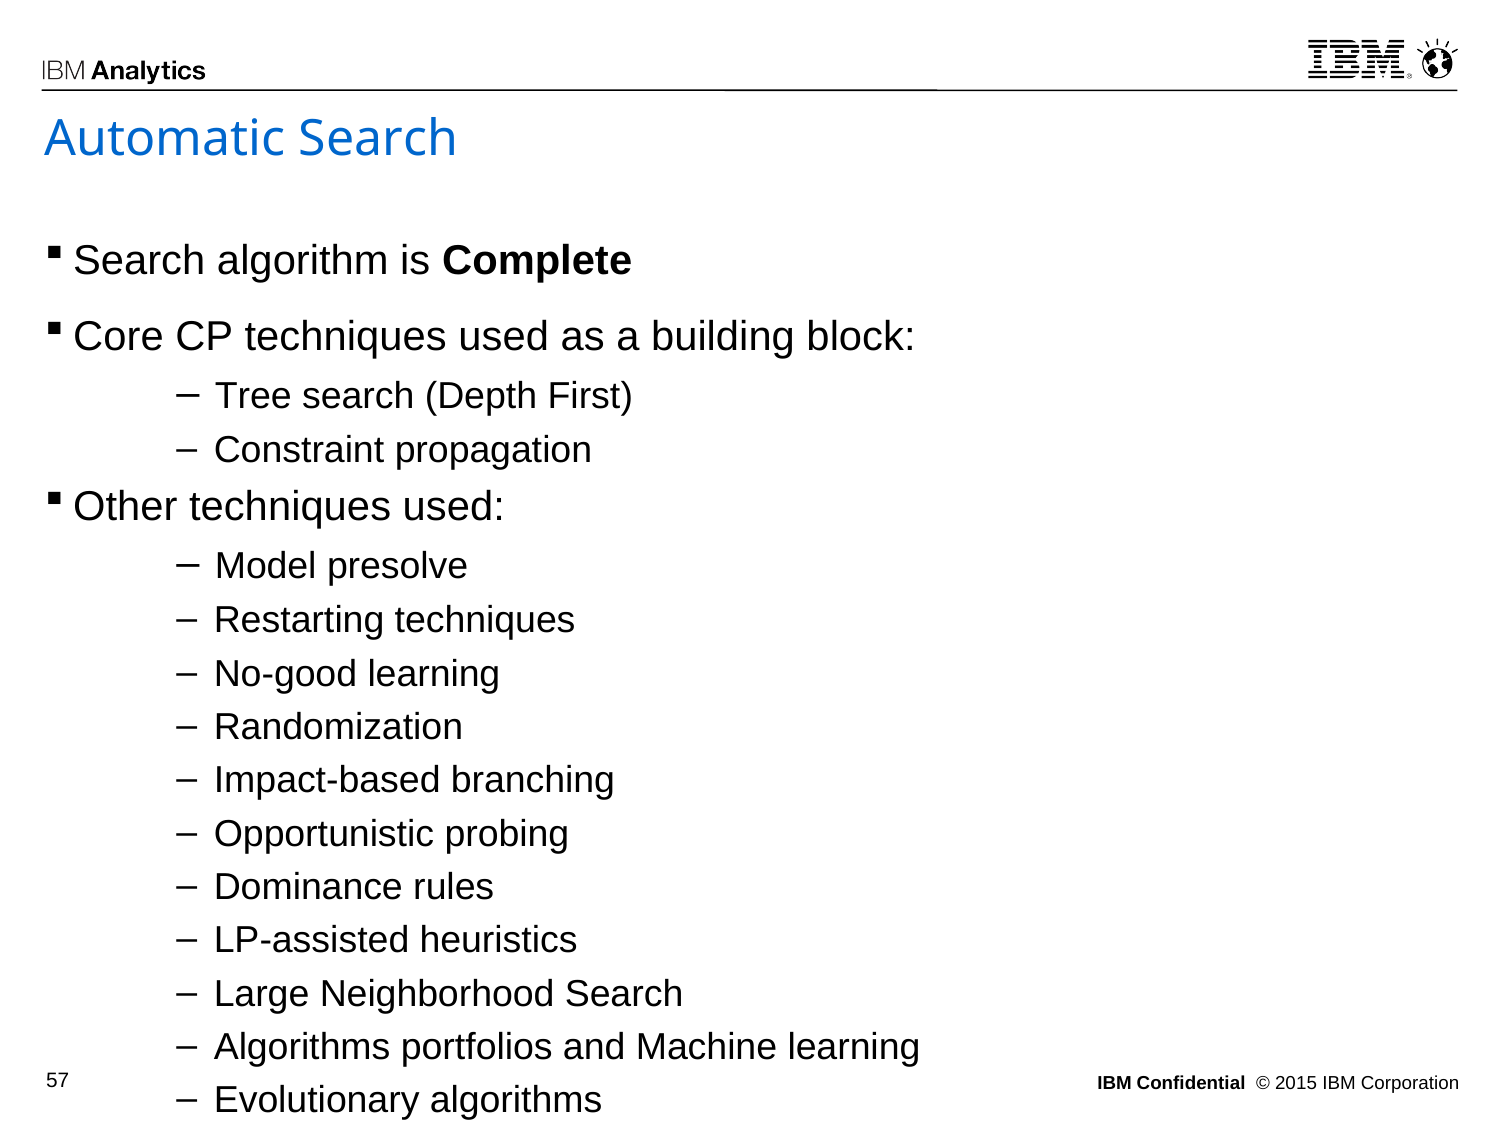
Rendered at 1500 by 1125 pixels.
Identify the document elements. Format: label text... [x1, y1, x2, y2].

picture [1294, 24, 1469, 91]
title Automatic Search [29, 97, 1500, 203]
list Search algorithm is Complete Core CP techniques used as a building block: Tree search (Depth First) Constraint propagation Other techniques used: Model presolve Restarting techniques No-good learning Randomization Impact-based branching Opportunistic probing Dominance rules LP-assisted heuristics Large Neighborhood Search Algorithms portfolios and Machine learning Evolutionary algorithms [29, 224, 1426, 1125]
picture [24, 42, 224, 99]
